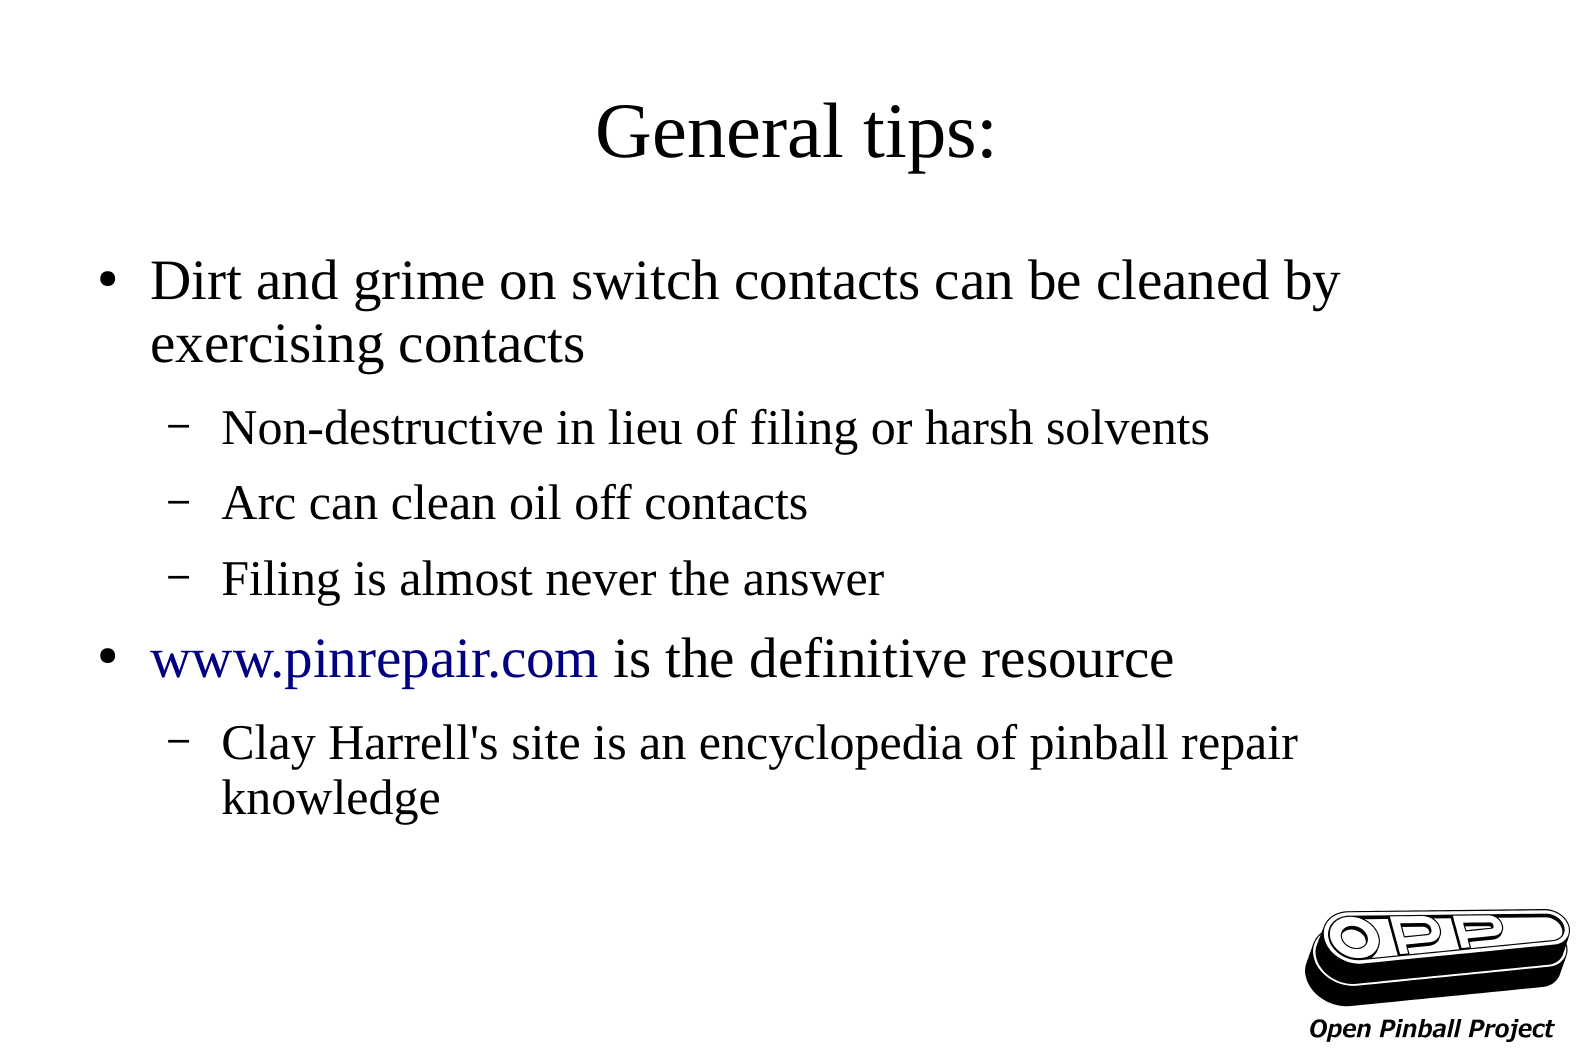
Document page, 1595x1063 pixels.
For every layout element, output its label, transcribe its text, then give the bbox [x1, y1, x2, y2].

picture [1305, 909, 1570, 1042]
list Dirt and grime on switch contacts can be cleaned by exercising contacts Non-destructive in lieu of filing or harsh solvents Arc can clean oil off contacts Filing is almost never the answer www.pinrepair.com is the definitive resource Clay Harrell's site is an encyclopedia of pinball repair knowledge [79, 248, 1515, 951]
title General tips: [79, 42, 1515, 220]
